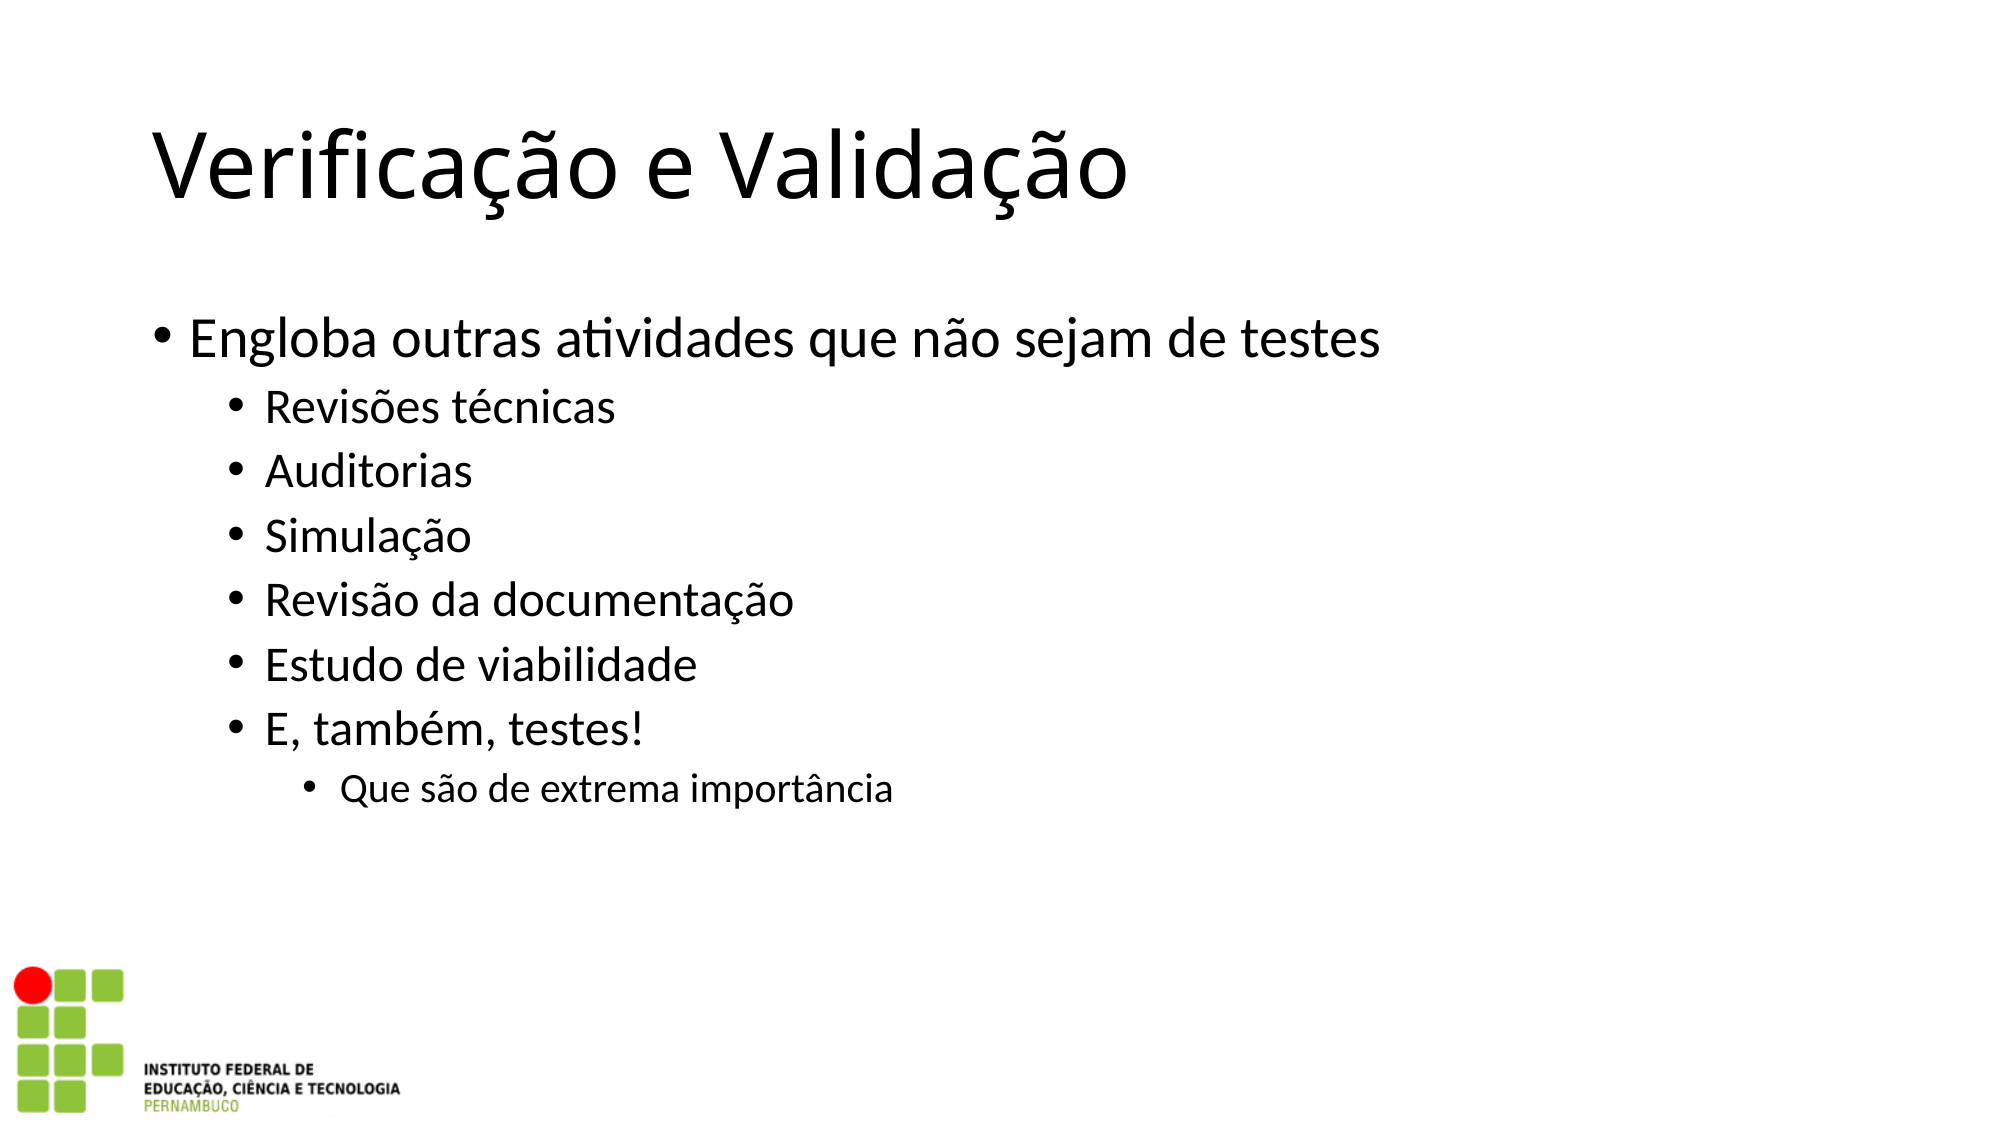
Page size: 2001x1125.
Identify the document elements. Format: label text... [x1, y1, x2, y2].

title Verificação e Validação [137, 59, 1863, 278]
list Engloba outras atividades que não sejam de testes Revisões técnicas Auditorias Simulação Revisão da documentação Estudo de viabilidade E, também, testes! Que são de extrema importância [137, 299, 1863, 1014]
picture [5, 959, 408, 1118]
